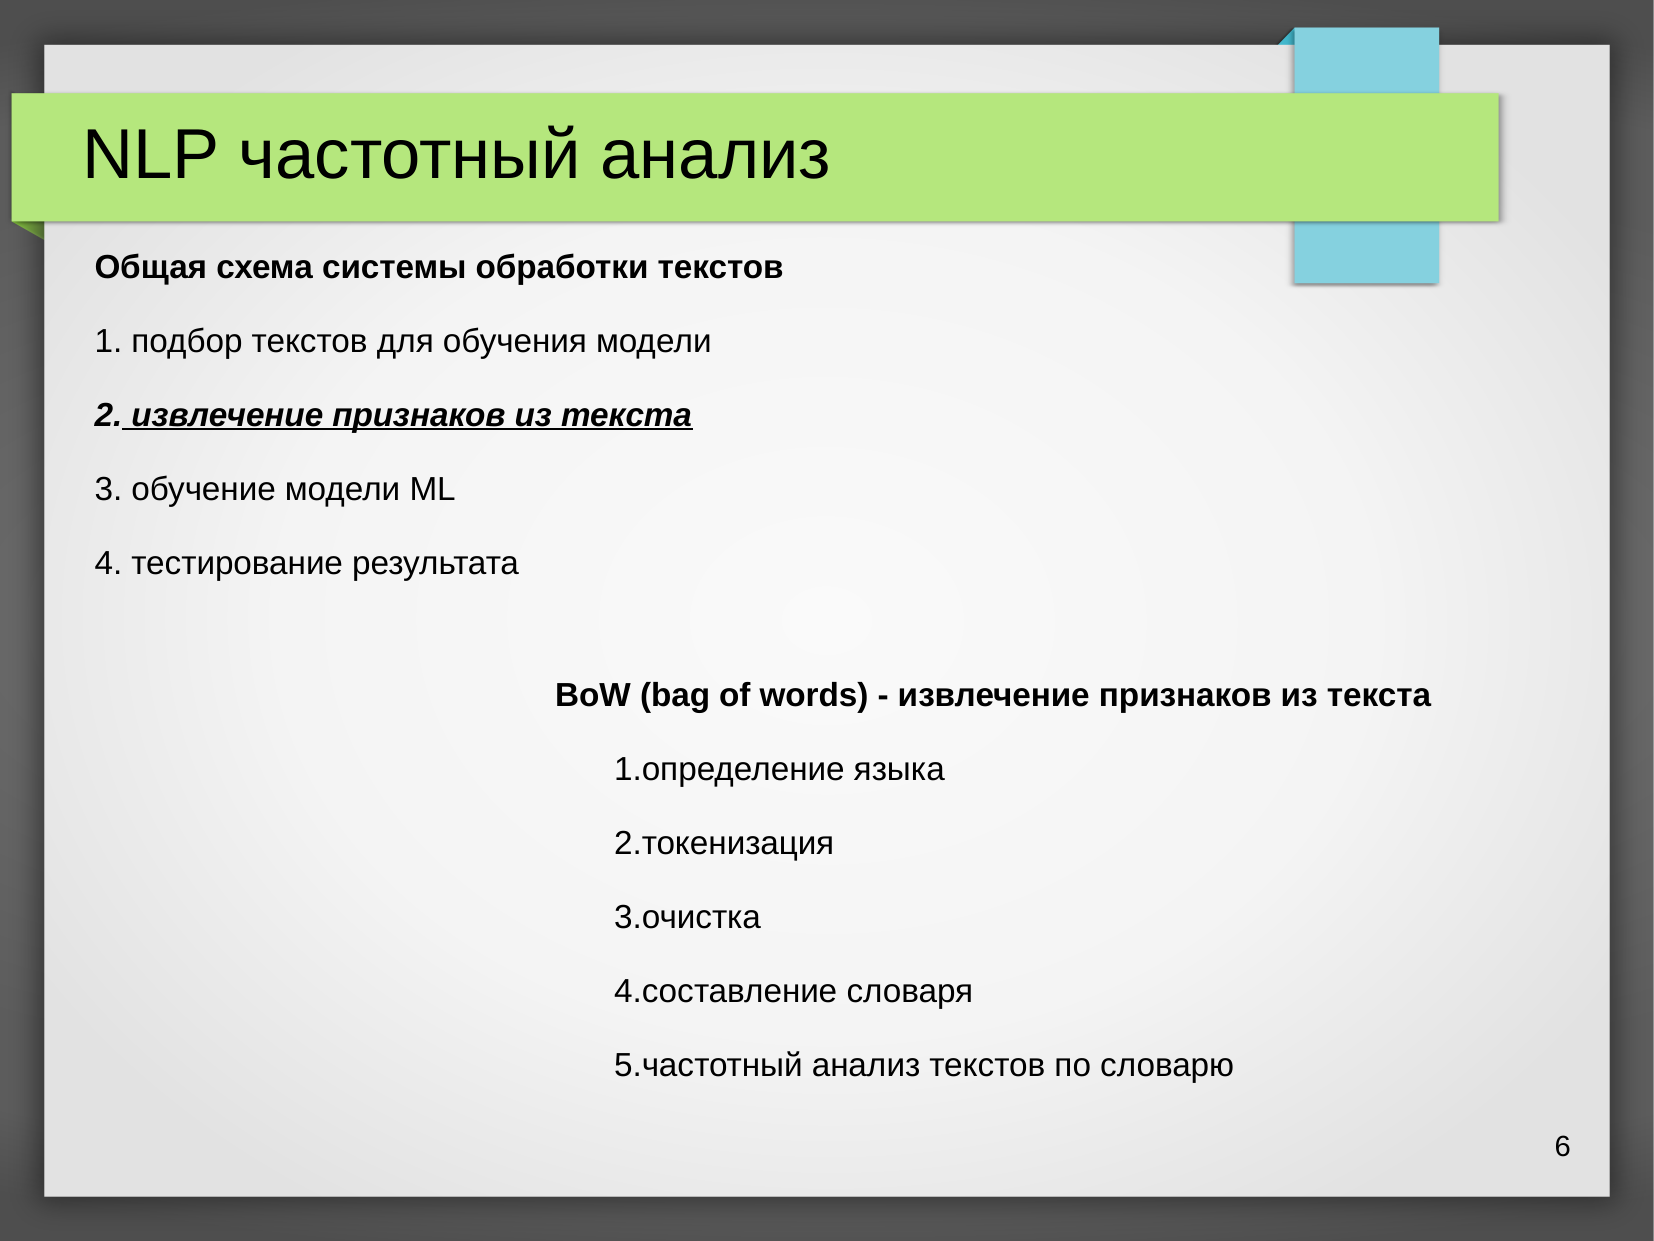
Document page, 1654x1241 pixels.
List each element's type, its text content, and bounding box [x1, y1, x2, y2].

title NLP частотный анализ [82, 113, 1406, 194]
text_box BoW (bag of words) - извлечение признаков из текста определение языка токенизация очистка составление словаря частотный анализ текстов по словарю [555, 676, 1512, 1121]
picture [0, 0, 1654, 1241]
text_box Общая схема системы обработки текстов подбор текстов для обучения модели извлечение признаков из текста обучение модели ML тестирование результата [94, 248, 839, 615]
